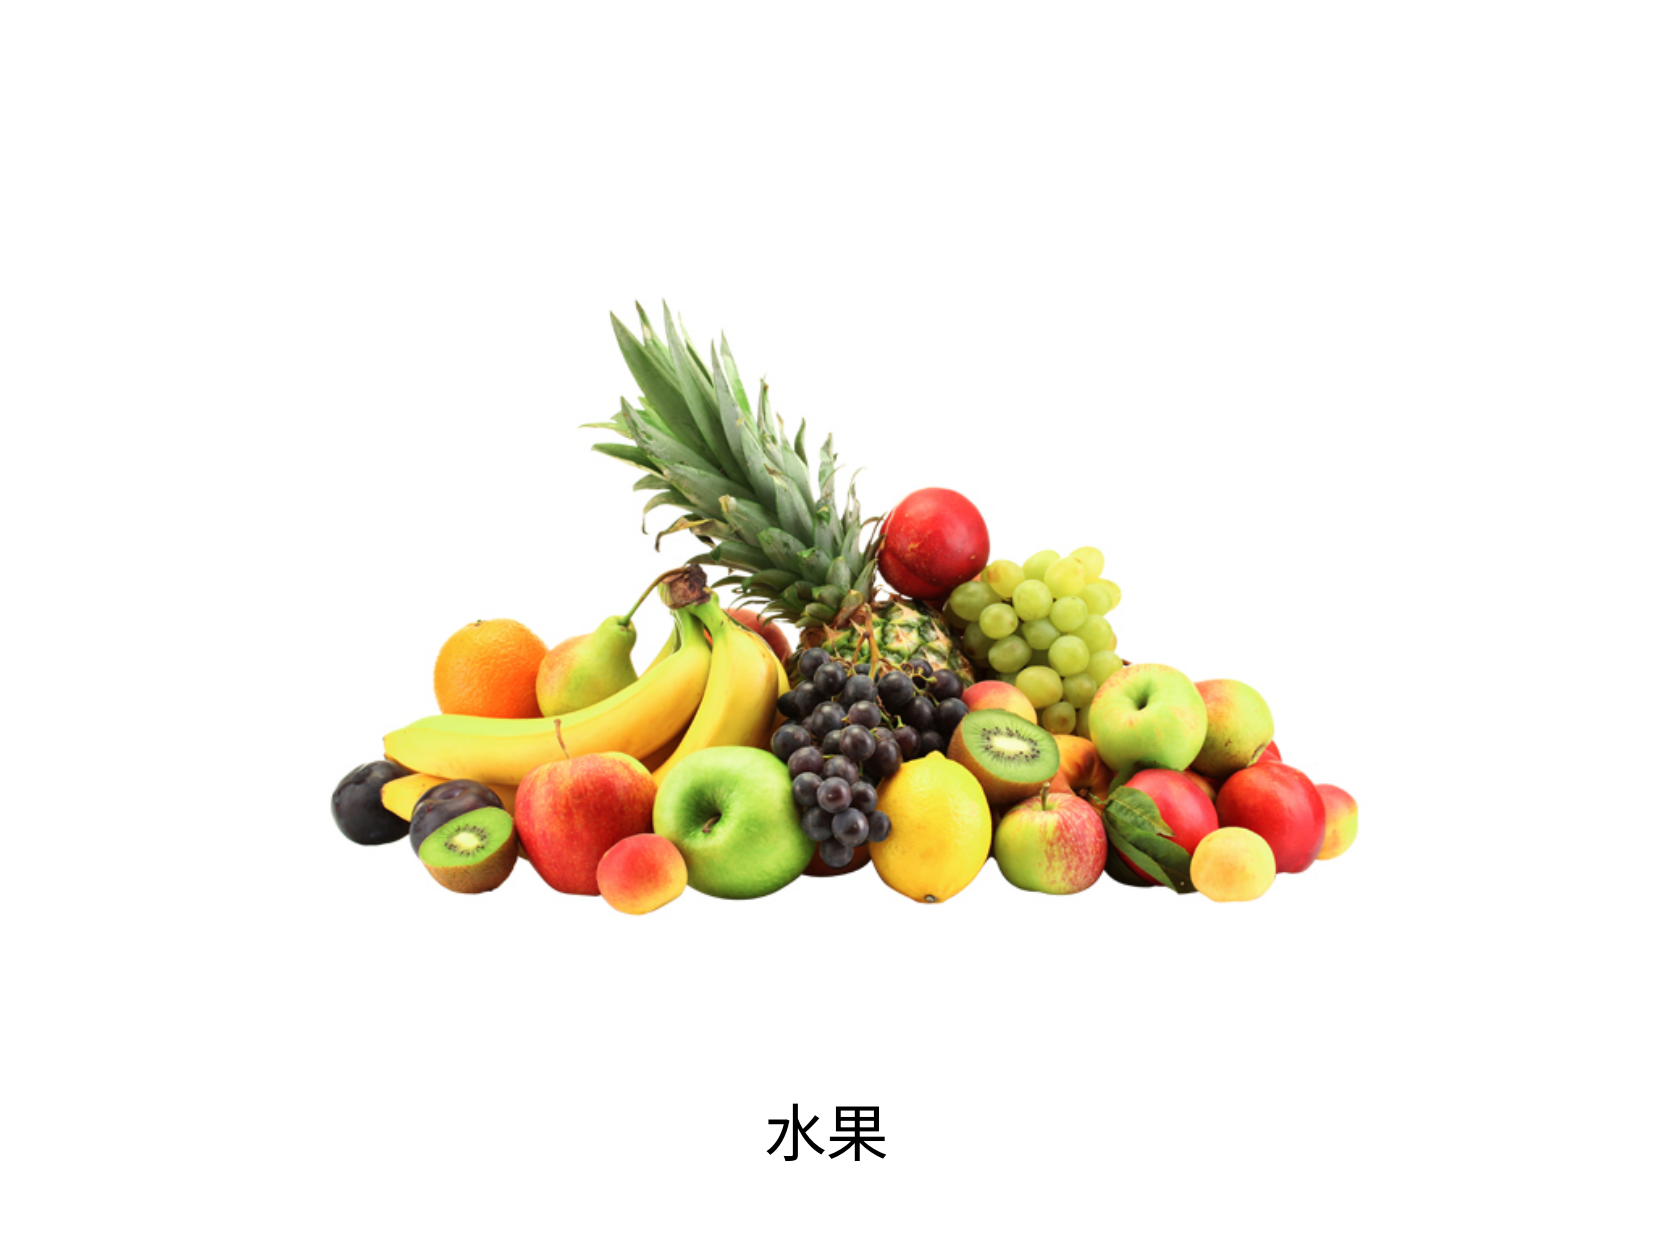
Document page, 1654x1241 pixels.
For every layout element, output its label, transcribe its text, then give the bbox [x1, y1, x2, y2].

title 水果 [82, 1025, 1571, 1233]
picture [0, 0, 1654, 1241]
